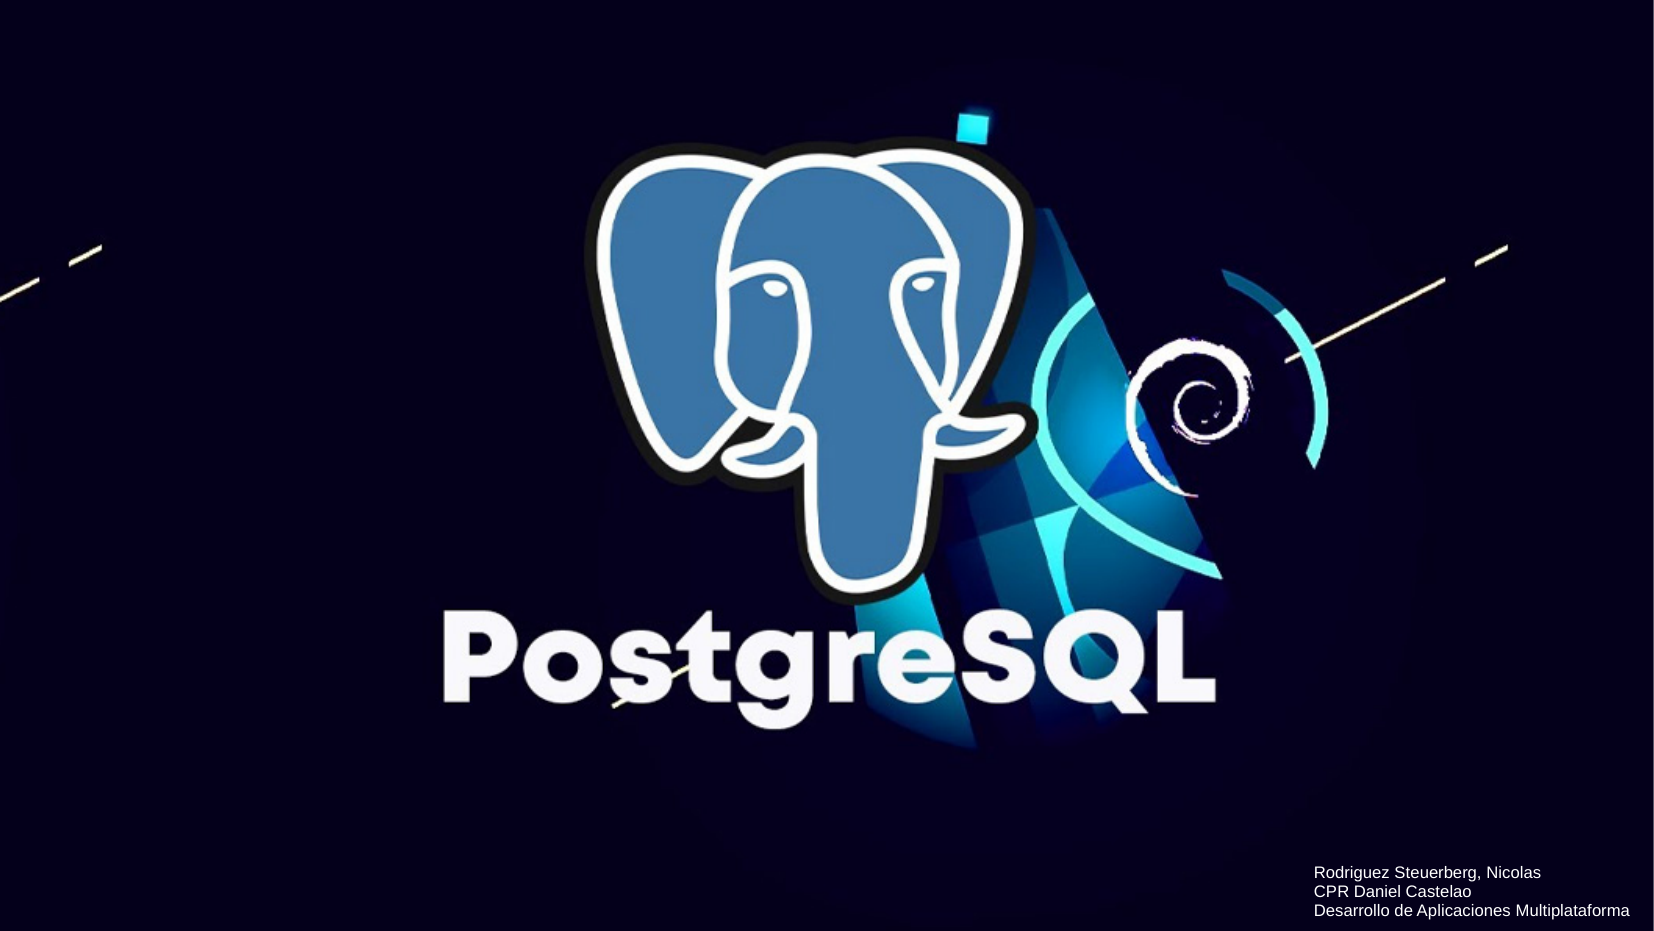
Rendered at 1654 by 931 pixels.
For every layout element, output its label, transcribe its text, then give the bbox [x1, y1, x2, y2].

picture [0, 0, 1654, 931]
text_box Rodriguez Steuerberg, Nicolas CPR Daniel Castelao Desarrollo de Aplicaciones Multiplataforma [1299, 856, 1654, 931]
